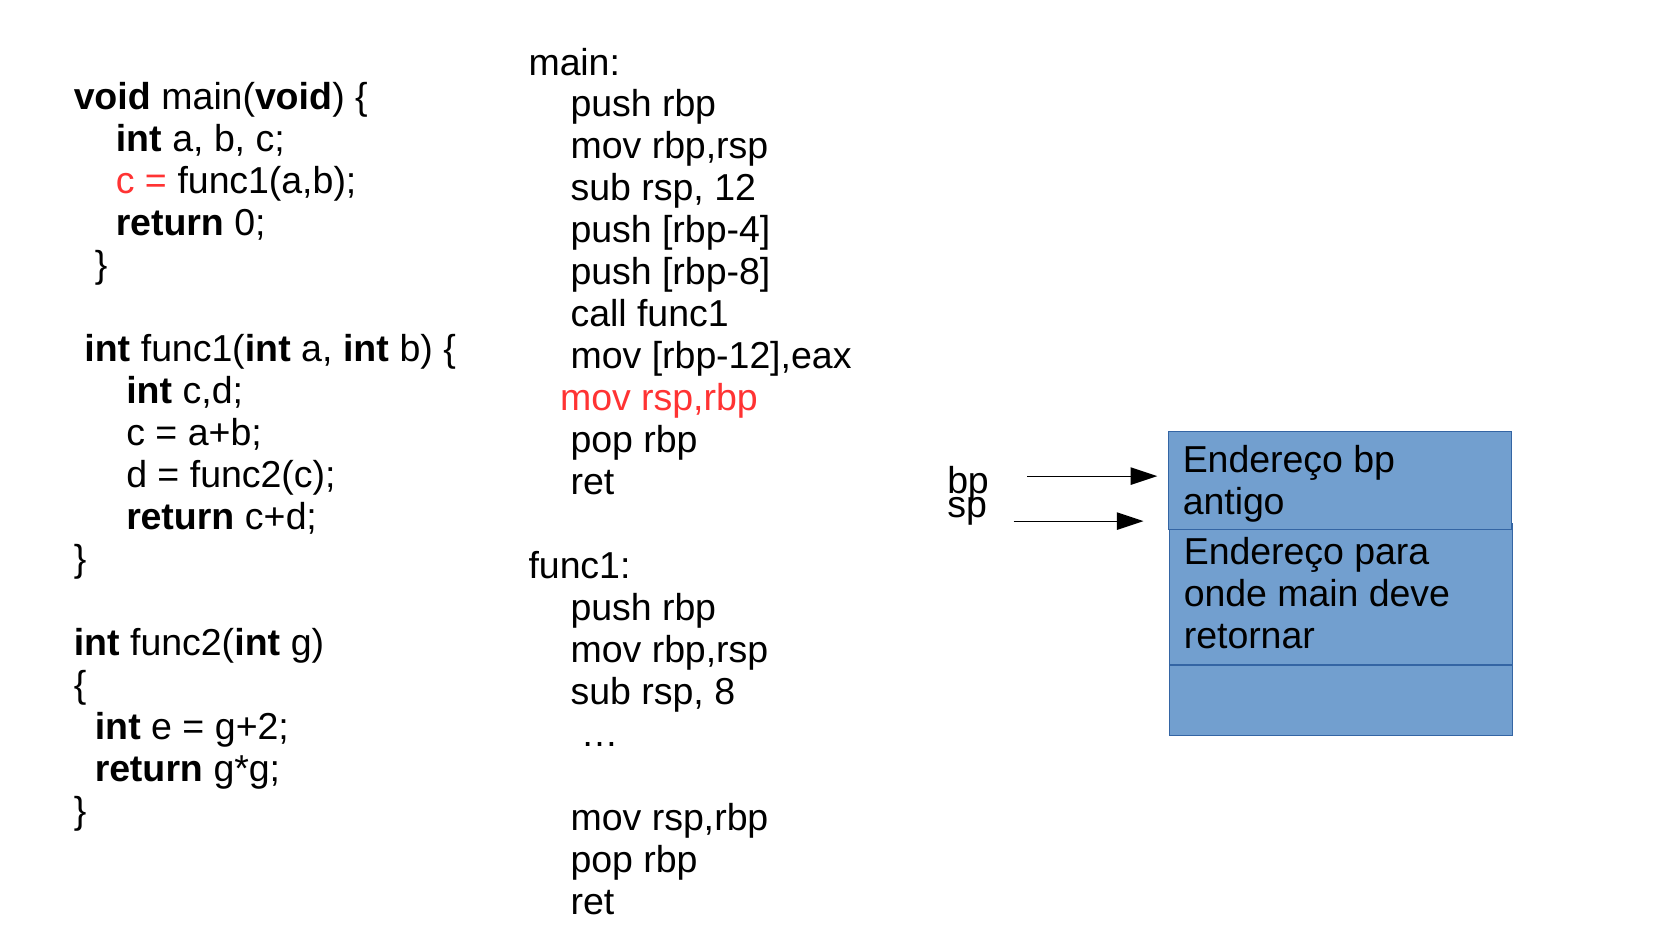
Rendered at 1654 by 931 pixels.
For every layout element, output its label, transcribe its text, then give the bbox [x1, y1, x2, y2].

text_box sp [939, 510, 1002, 533]
text_box Endereço para onde main deve retornar [1169, 523, 1513, 665]
text_box void main(void) { int a, b, c; c = func1(a,b); return 0; } int func1(int a, int b) { int c,d; c = a+b; d = func2(c); return c+d; } int func2(int g) { int e = g+2; return g*g; } [59, 67, 485, 839]
text_box Endereço bp antigo [1168, 431, 1512, 530]
text_box [1169, 665, 1513, 722]
text_box bp [932, 452, 1004, 510]
text_box main: push rbp mov rbp,rsp sub rsp, 12 push [rbp-4] push [rbp-8] call func1 mov [rbp-12],eax mov rsp,rbp pop rbp ret func1: push rbp mov rbp,rsp sub rsp, 8 … mov rsp,rbp pop rbp ret [513, 33, 939, 931]
